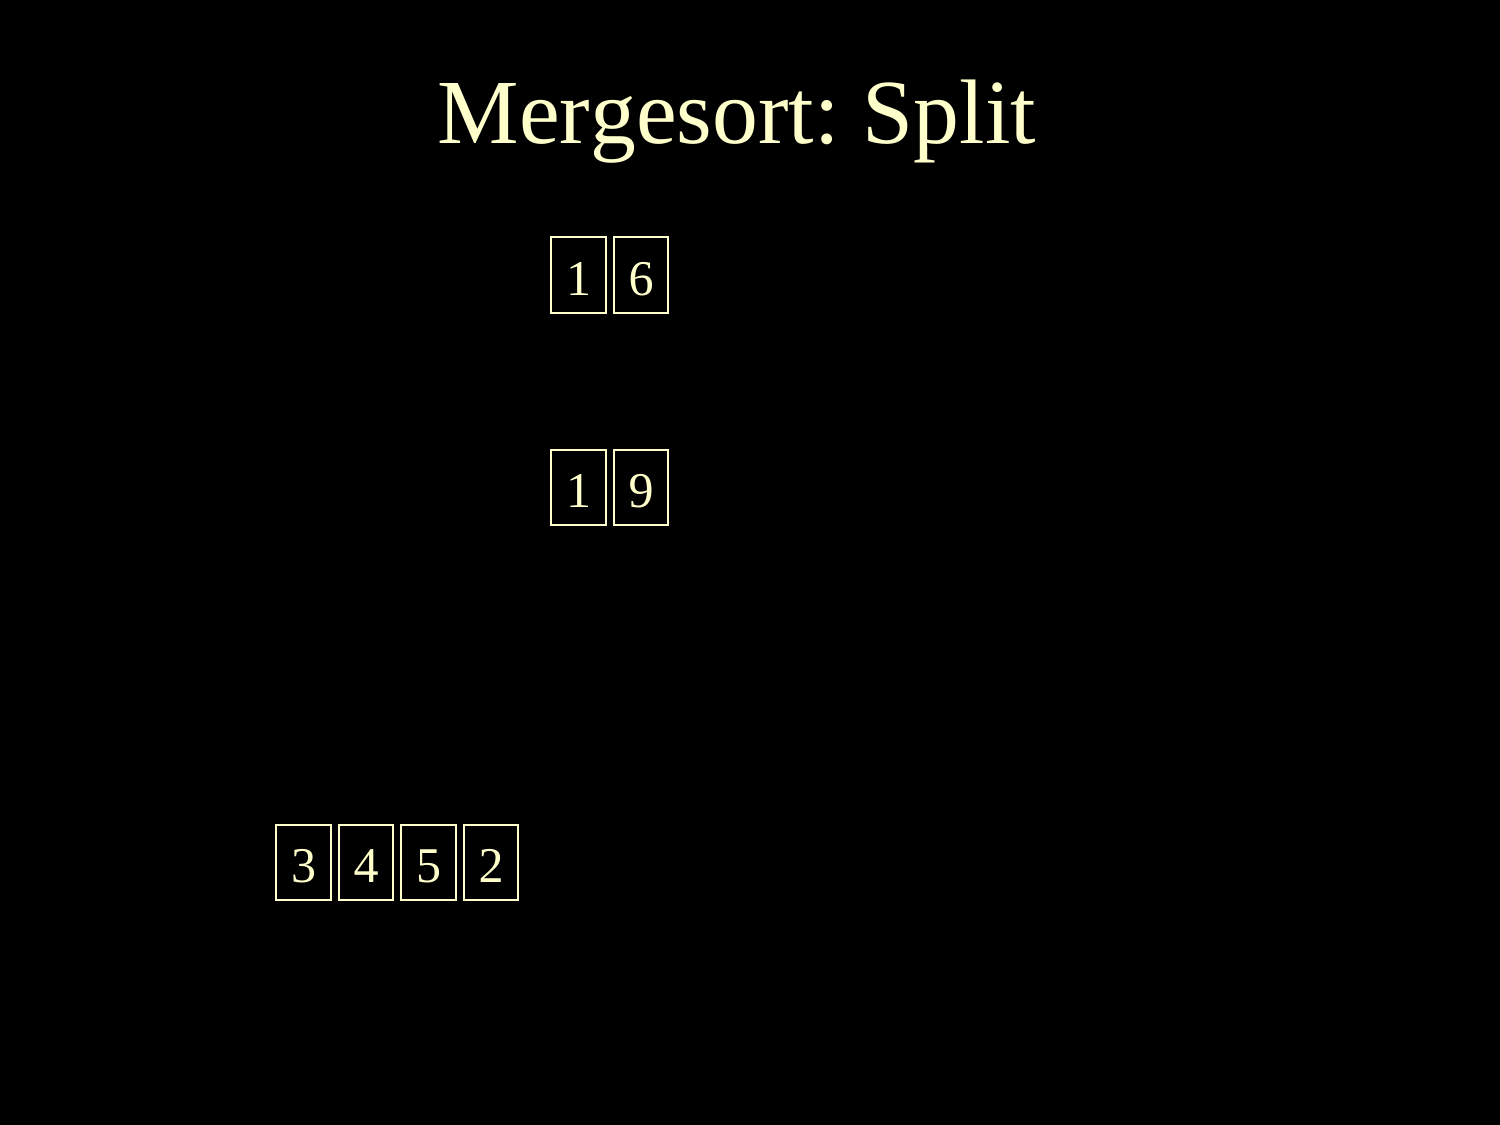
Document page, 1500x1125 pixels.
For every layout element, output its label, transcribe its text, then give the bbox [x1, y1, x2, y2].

text_box 5 [401, 824, 456, 901]
title Mergesort: Split [8, 50, 1467, 176]
text_box 3 [276, 824, 331, 901]
text_box 4 [338, 824, 394, 901]
text_box 6 [613, 237, 669, 313]
text_box 1 [551, 237, 606, 313]
text_box 9 [613, 449, 669, 526]
text_box 1 [551, 449, 606, 526]
text_box 2 [463, 824, 519, 901]
